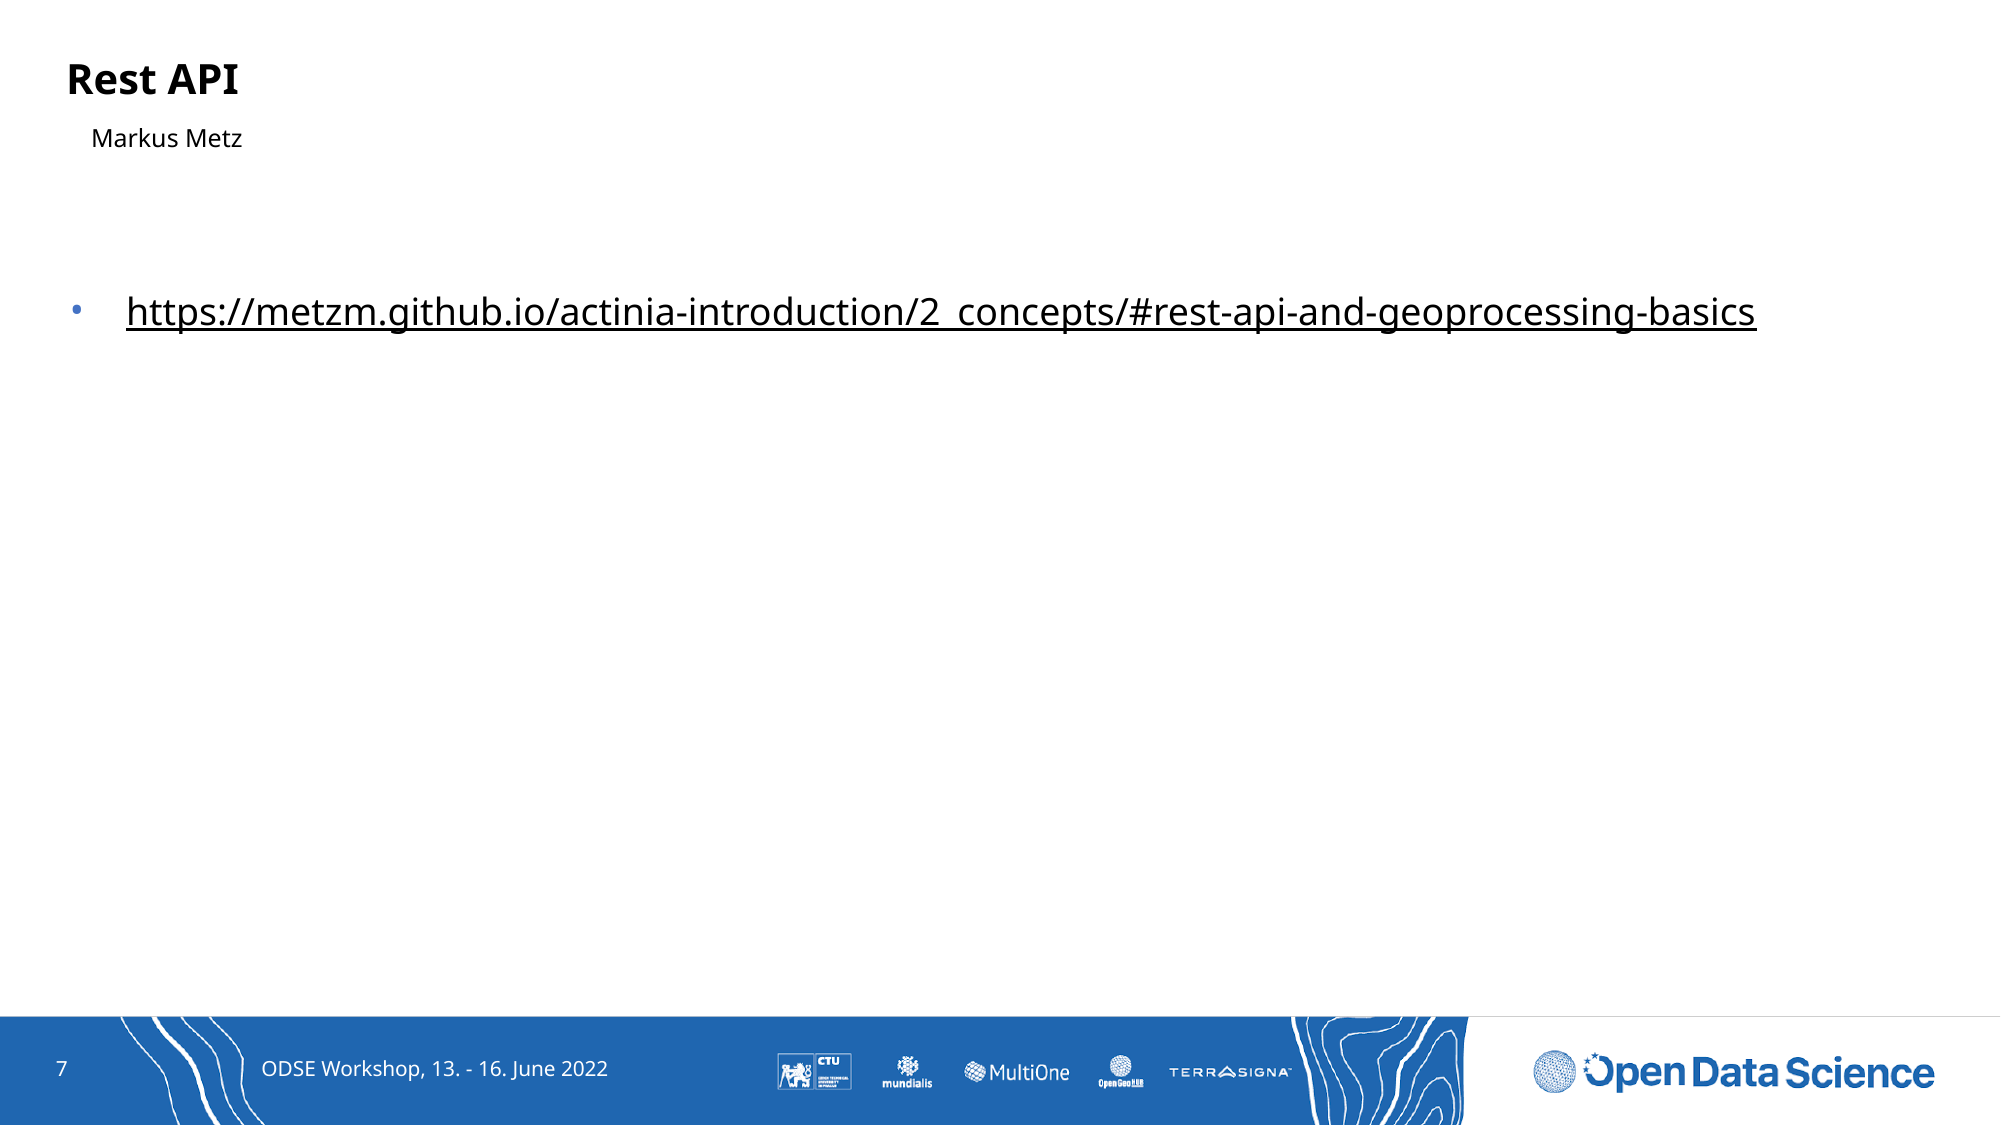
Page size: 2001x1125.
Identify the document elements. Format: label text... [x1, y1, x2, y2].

subtitle Markus Metz [51, 118, 1345, 166]
list https://metzm.github.io/actinia-introduction/2_concepts/#rest-api-and-geoprocessing-basics [51, 209, 1933, 993]
footer ODSE Workshop, 13. - 16. June 2022 [246, 1047, 777, 1108]
title Rest API [51, 50, 1345, 112]
picture [0, 0, 2001, 1125]
slide_number <number> [40, 1047, 174, 1108]
